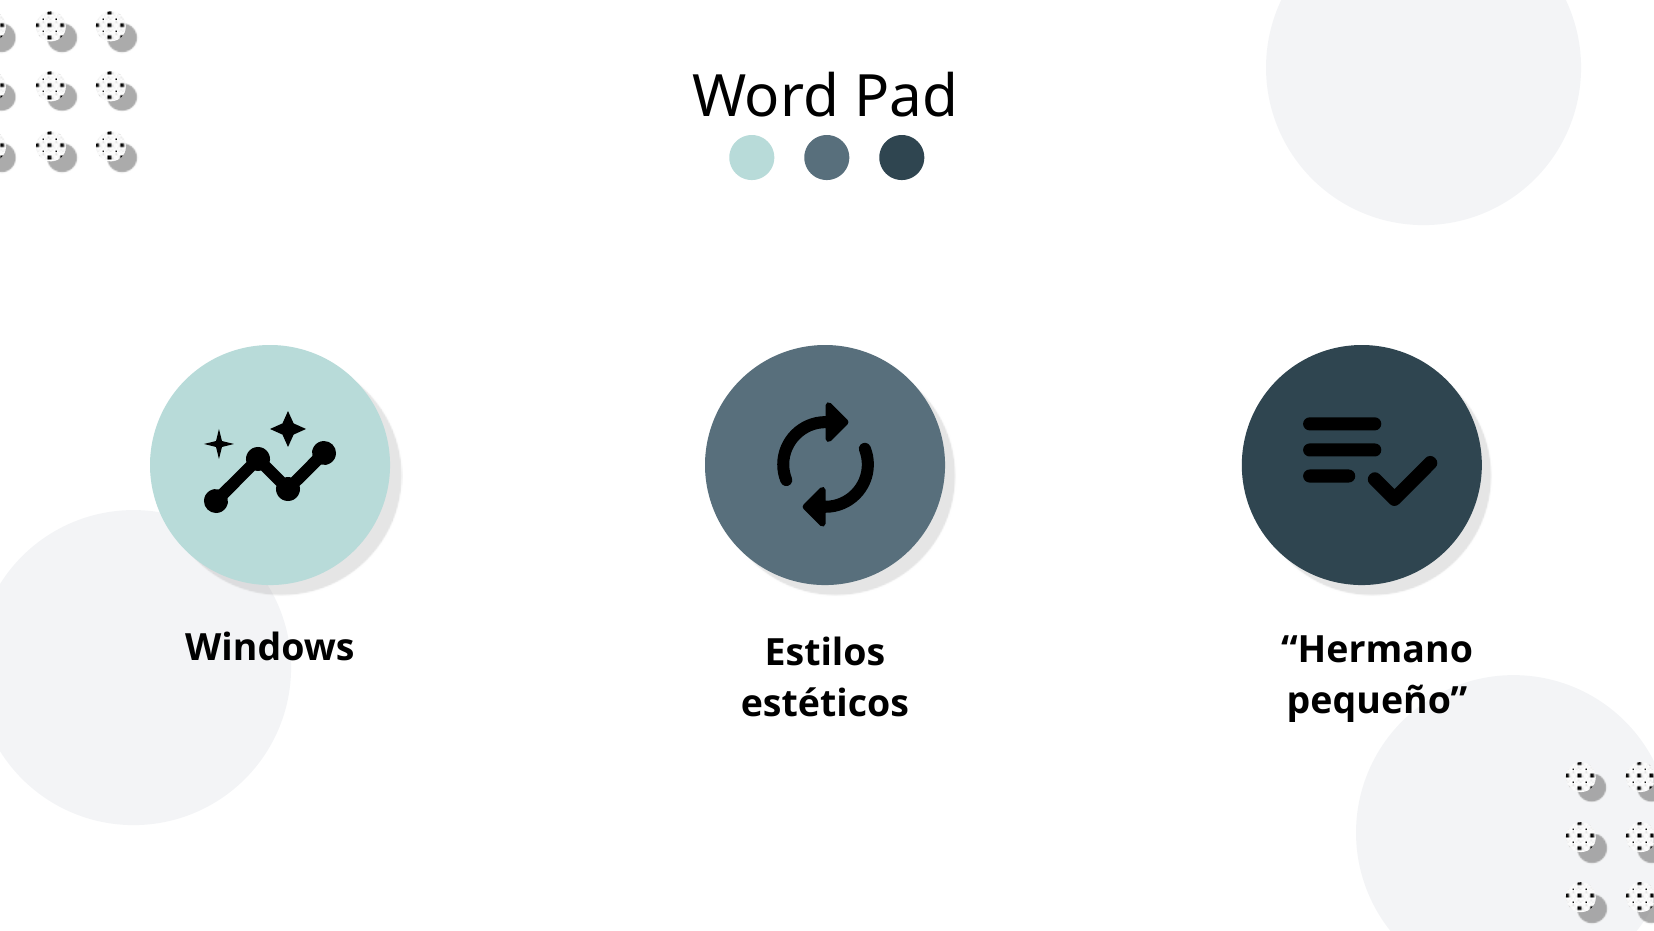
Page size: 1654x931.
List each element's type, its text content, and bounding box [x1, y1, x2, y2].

text_box Windows [165, 612, 376, 679]
picture [35, 11, 66, 42]
picture [1625, 762, 1654, 793]
text_box [804, 135, 850, 181]
text_box “Hermano pequeño” [1234, 615, 1520, 739]
picture [195, 390, 346, 541]
picture [1565, 882, 1596, 913]
picture [95, 131, 127, 162]
picture [1286, 375, 1450, 538]
text_box [1241, 345, 1482, 586]
text_box [705, 345, 946, 586]
picture [0, 14, 6, 39]
text_box Word Pad [420, 46, 1231, 132]
picture [35, 131, 67, 162]
text_box [879, 135, 925, 181]
picture [750, 388, 902, 541]
picture [35, 71, 66, 102]
picture [1625, 882, 1654, 913]
picture [1565, 822, 1596, 853]
text_box Estilos estéticos [720, 618, 931, 736]
picture [1625, 822, 1654, 853]
picture [95, 11, 126, 42]
text_box [729, 135, 775, 181]
text_box [150, 345, 391, 586]
picture [95, 71, 126, 102]
picture [1565, 762, 1596, 793]
picture [0, 74, 6, 99]
picture [0, 134, 7, 159]
